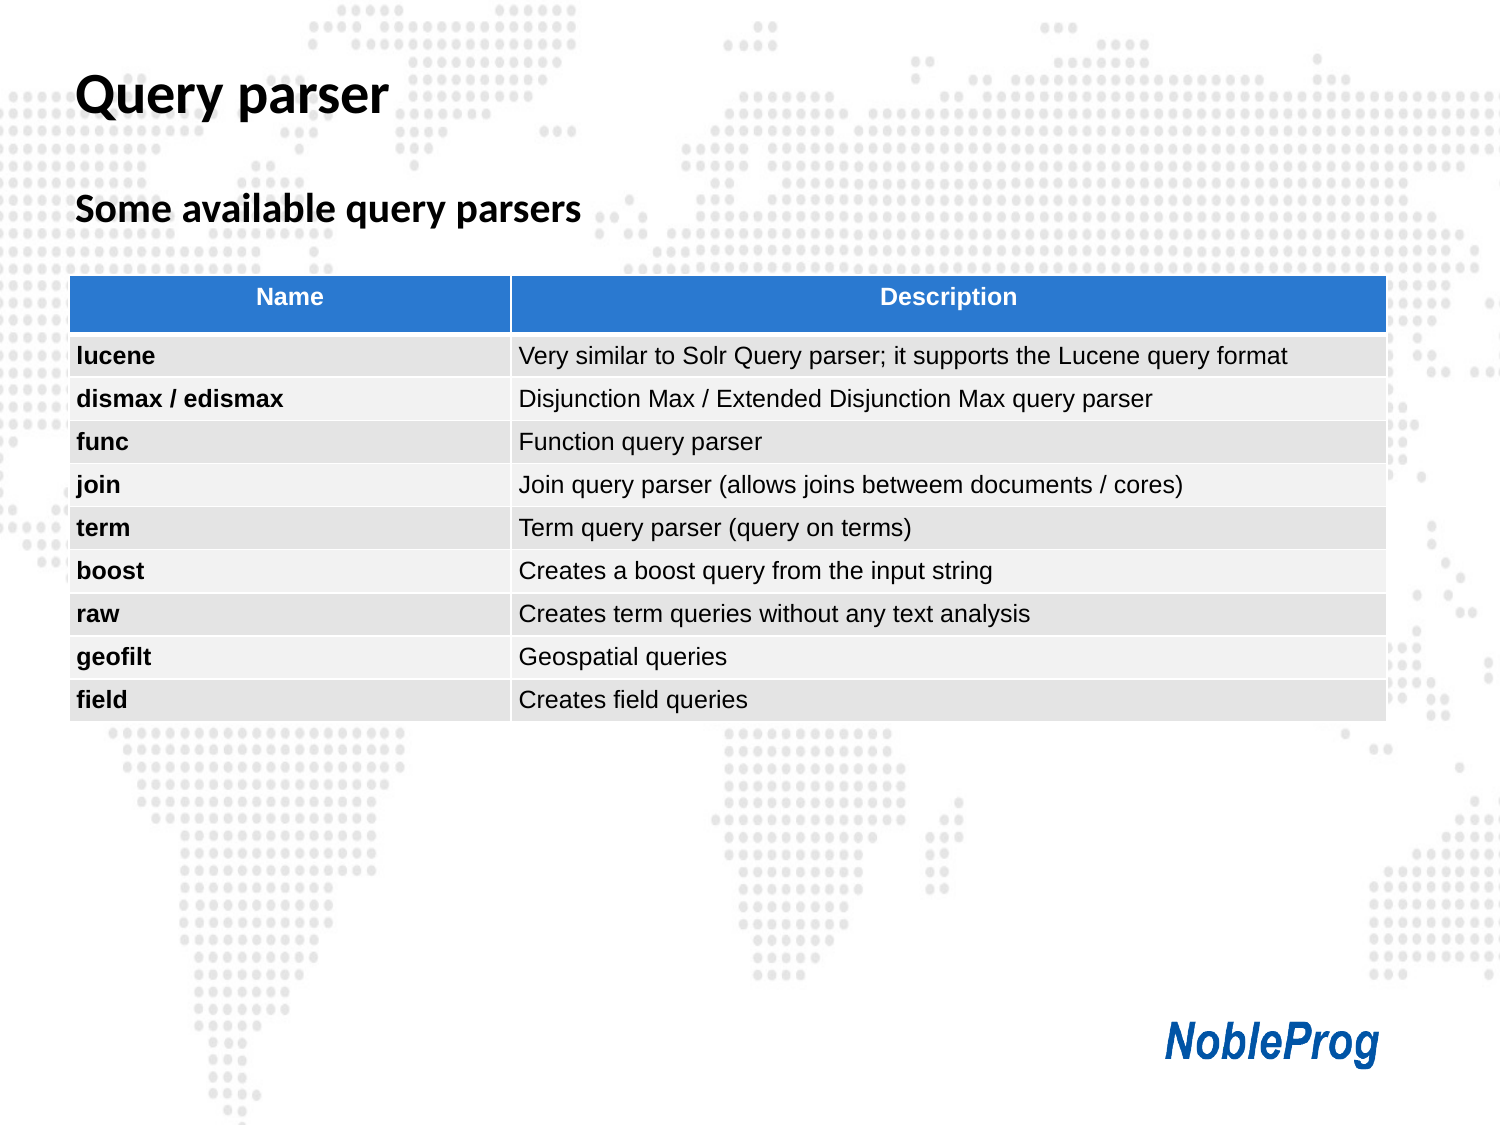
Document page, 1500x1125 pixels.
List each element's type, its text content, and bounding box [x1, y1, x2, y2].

table_header Description [512, 276, 1386, 332]
table_cell Creates a boost query from the input string [512, 550, 1386, 592]
table_cell term [70, 507, 510, 549]
table_cell join [70, 464, 510, 506]
picture [0, 0, 1500, 1125]
table_cell raw [70, 594, 510, 635]
table_cell Very similar to Solr Query parser; it supports the Lucene query format [512, 337, 1386, 376]
table_cell Term query parser (query on terms) [512, 507, 1386, 549]
table_cell field [70, 680, 510, 721]
table_cell boost [70, 550, 510, 592]
table_cell Join query parser (allows joins betweem documents / cores) [512, 464, 1386, 506]
text_box Some available query parsers [75, 180, 1425, 256]
table_cell lucene [70, 337, 510, 376]
table_cell geofilt [70, 637, 510, 678]
table_cell Disjunction Max / Extended Disjunction Max query parser [512, 378, 1386, 420]
table_header Name [70, 276, 510, 332]
text_box Query parser [75, 55, 1425, 180]
table_cell Geospatial queries [512, 637, 1386, 678]
table_cell Creates field queries [512, 680, 1386, 721]
table_cell Creates term queries without any text analysis [512, 594, 1386, 635]
table_cell Function query parser [512, 421, 1386, 463]
table_cell func [70, 421, 510, 463]
table_cell dismax / edismax [70, 378, 510, 420]
